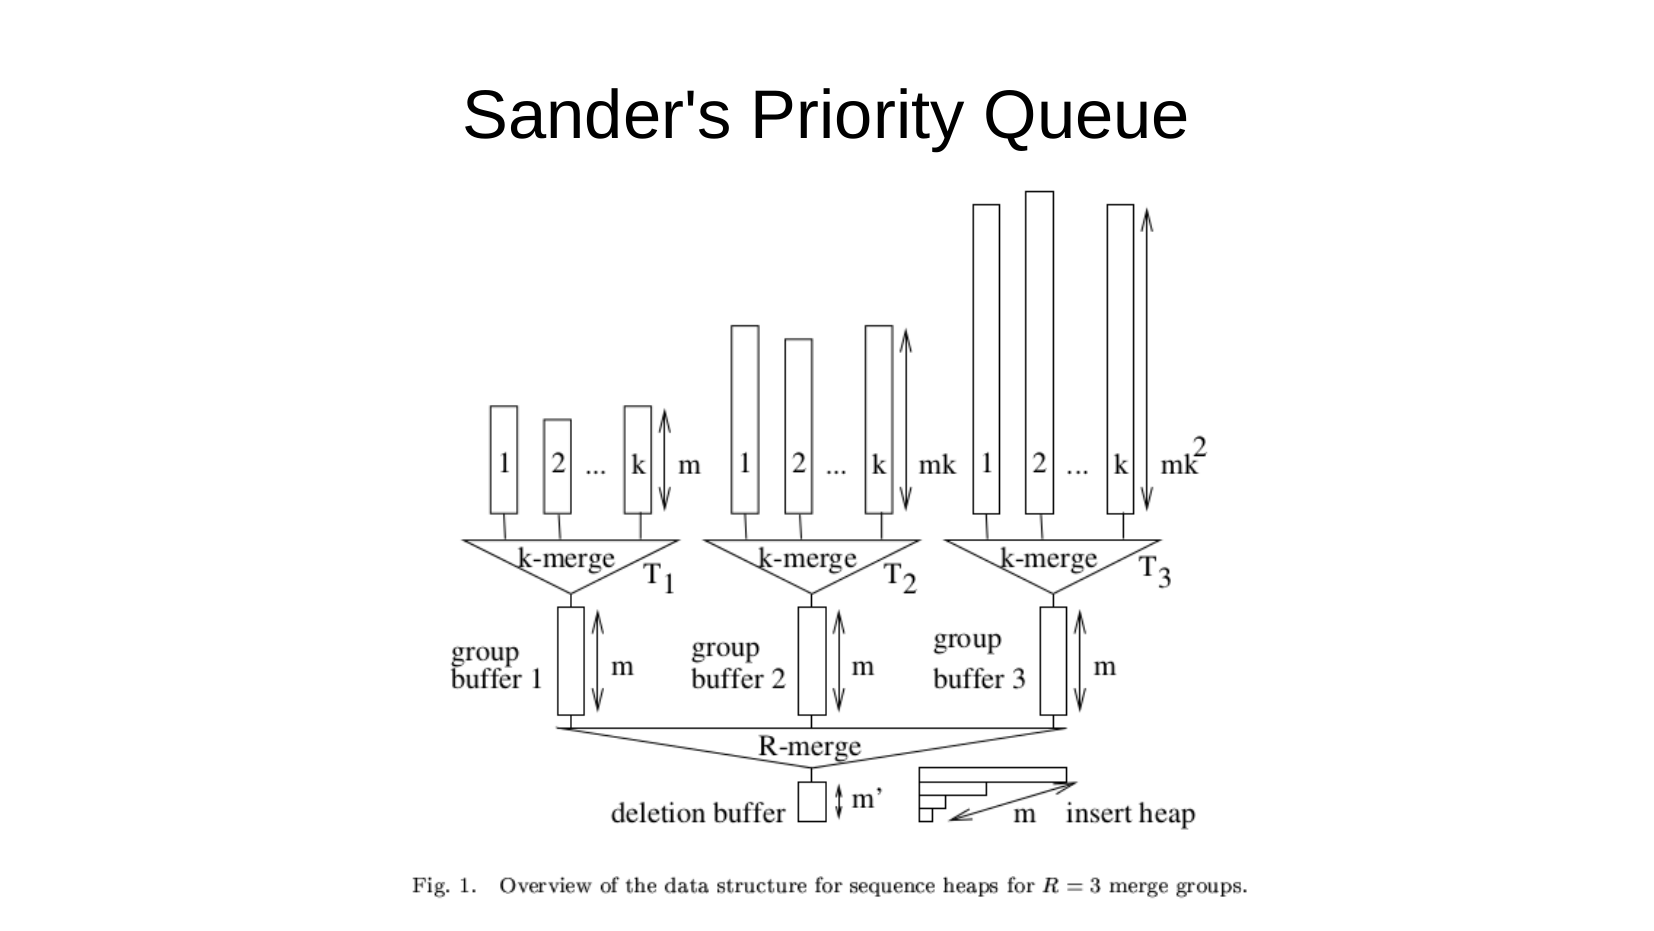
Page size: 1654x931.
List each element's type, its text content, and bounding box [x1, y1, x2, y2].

title Sander's Priority Queue [82, 37, 1571, 193]
picture [346, 159, 1308, 910]
